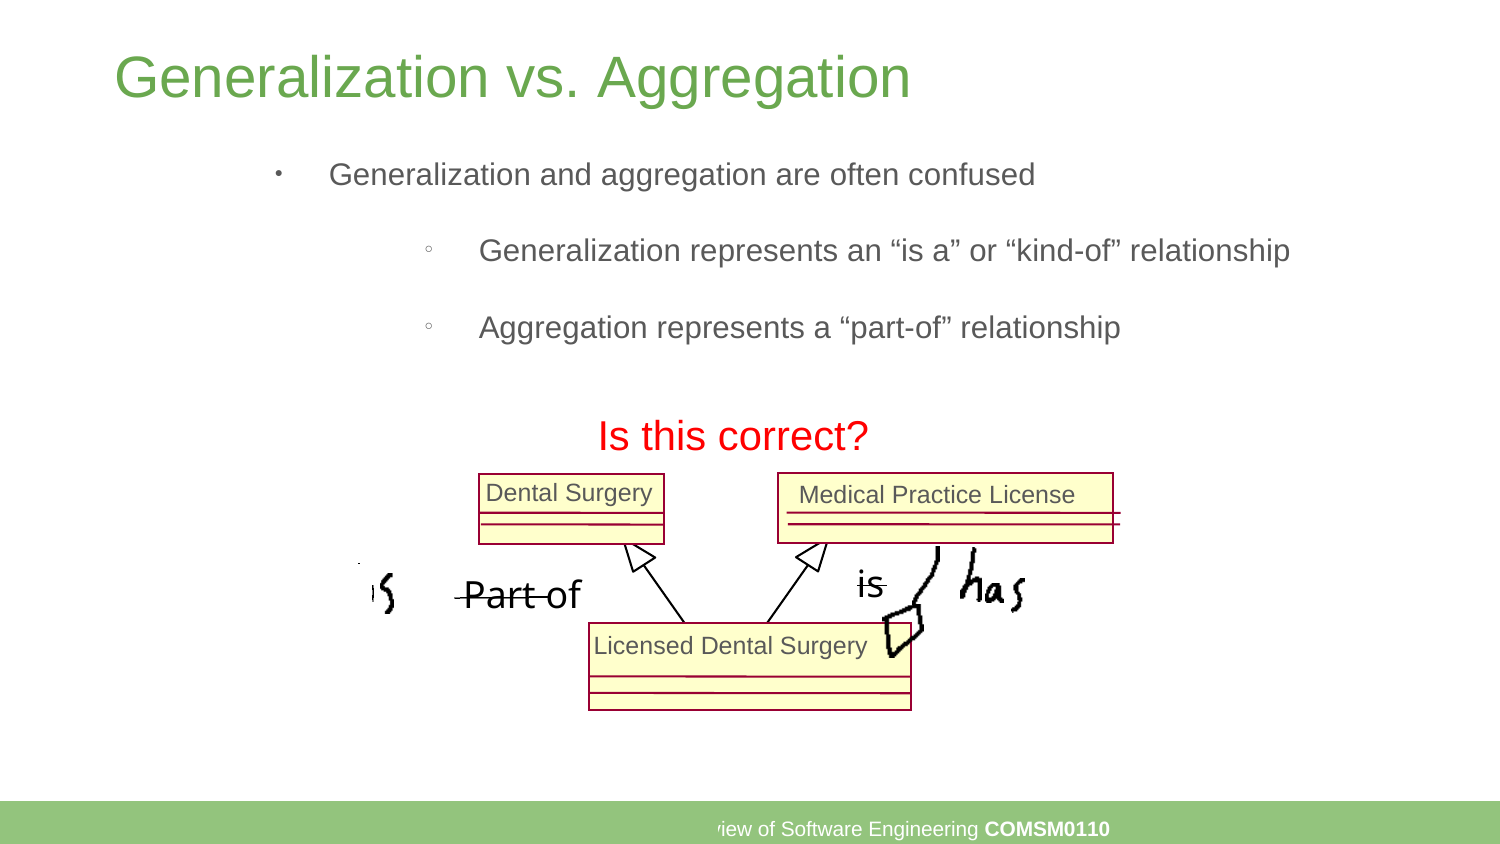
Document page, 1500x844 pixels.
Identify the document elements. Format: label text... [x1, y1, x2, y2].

text_box Licensed Dental Surgery [594, 630, 917, 660]
text_box Dental Surgery [486, 476, 700, 506]
picture [985, 583, 1004, 603]
picture [1011, 578, 1025, 613]
text_box [479, 514, 664, 544]
text_box Part of [448, 563, 587, 624]
text_box [778, 473, 1113, 543]
list Generalization and aggregation are often confused Generalization represents an “is a” or “kind-of” relationship Aggregation represents a “part-of” relationship [217, 133, 1310, 500]
title Generalization vs. Aggregation [99, 24, 1338, 94]
text_box [589, 623, 911, 675]
picture [960, 547, 982, 602]
text_box [589, 694, 911, 710]
text_box Medical Practice License [799, 479, 1134, 509]
picture [380, 573, 394, 614]
text_box is [841, 552, 896, 613]
text_box [479, 474, 664, 511]
picture [882, 546, 940, 658]
text_box [589, 678, 911, 692]
